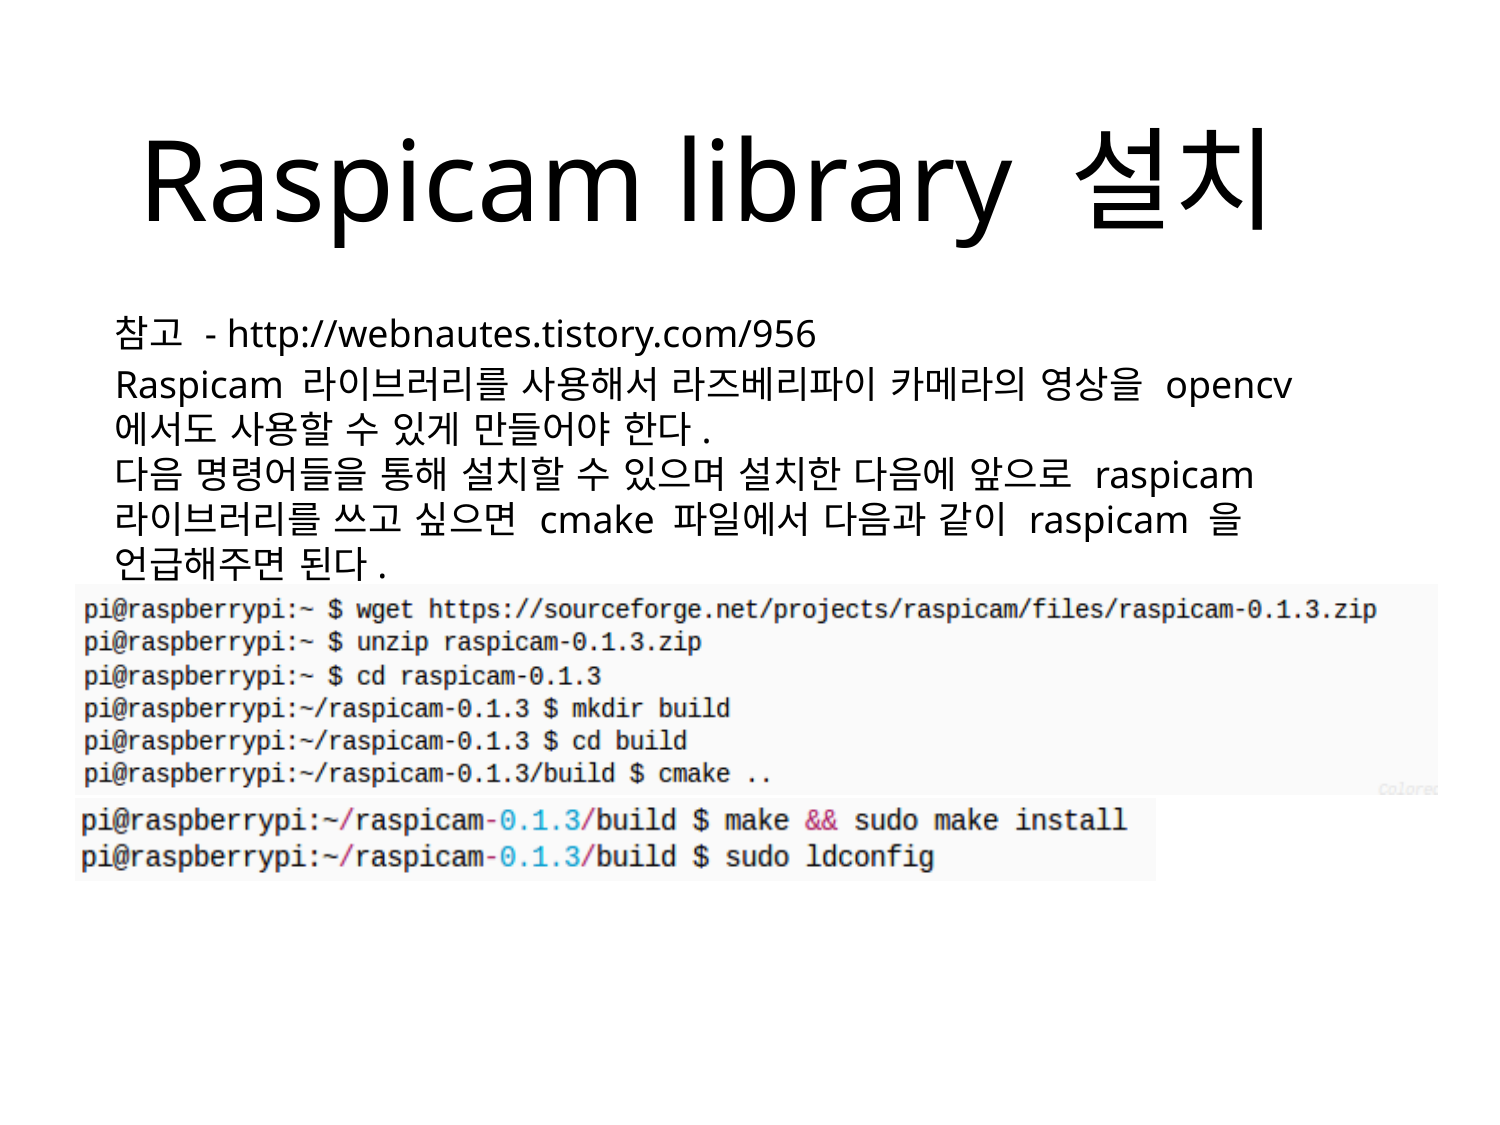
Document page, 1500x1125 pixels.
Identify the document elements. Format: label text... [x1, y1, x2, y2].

text_box 참고 - http://webnautes.tistory.com/956 Raspicam 라이브러리를 사용해서 라즈베리파이 카메라의 영상을 opencv에서도 사용할 수 있게 만들어야 한다. 다음 명령어들을 통해 설치할 수 있으며 설치한 다음에 앞으로 raspicam 라이브러리를 쓰고 싶으면 cmake 파일에서 다음과 같이 raspicam 을 언급해주면 된다. [100, 302, 1400, 498]
text_box Raspicam library 설치 [123, 101, 1470, 252]
picture [75, 584, 1438, 796]
picture [75, 798, 1156, 881]
